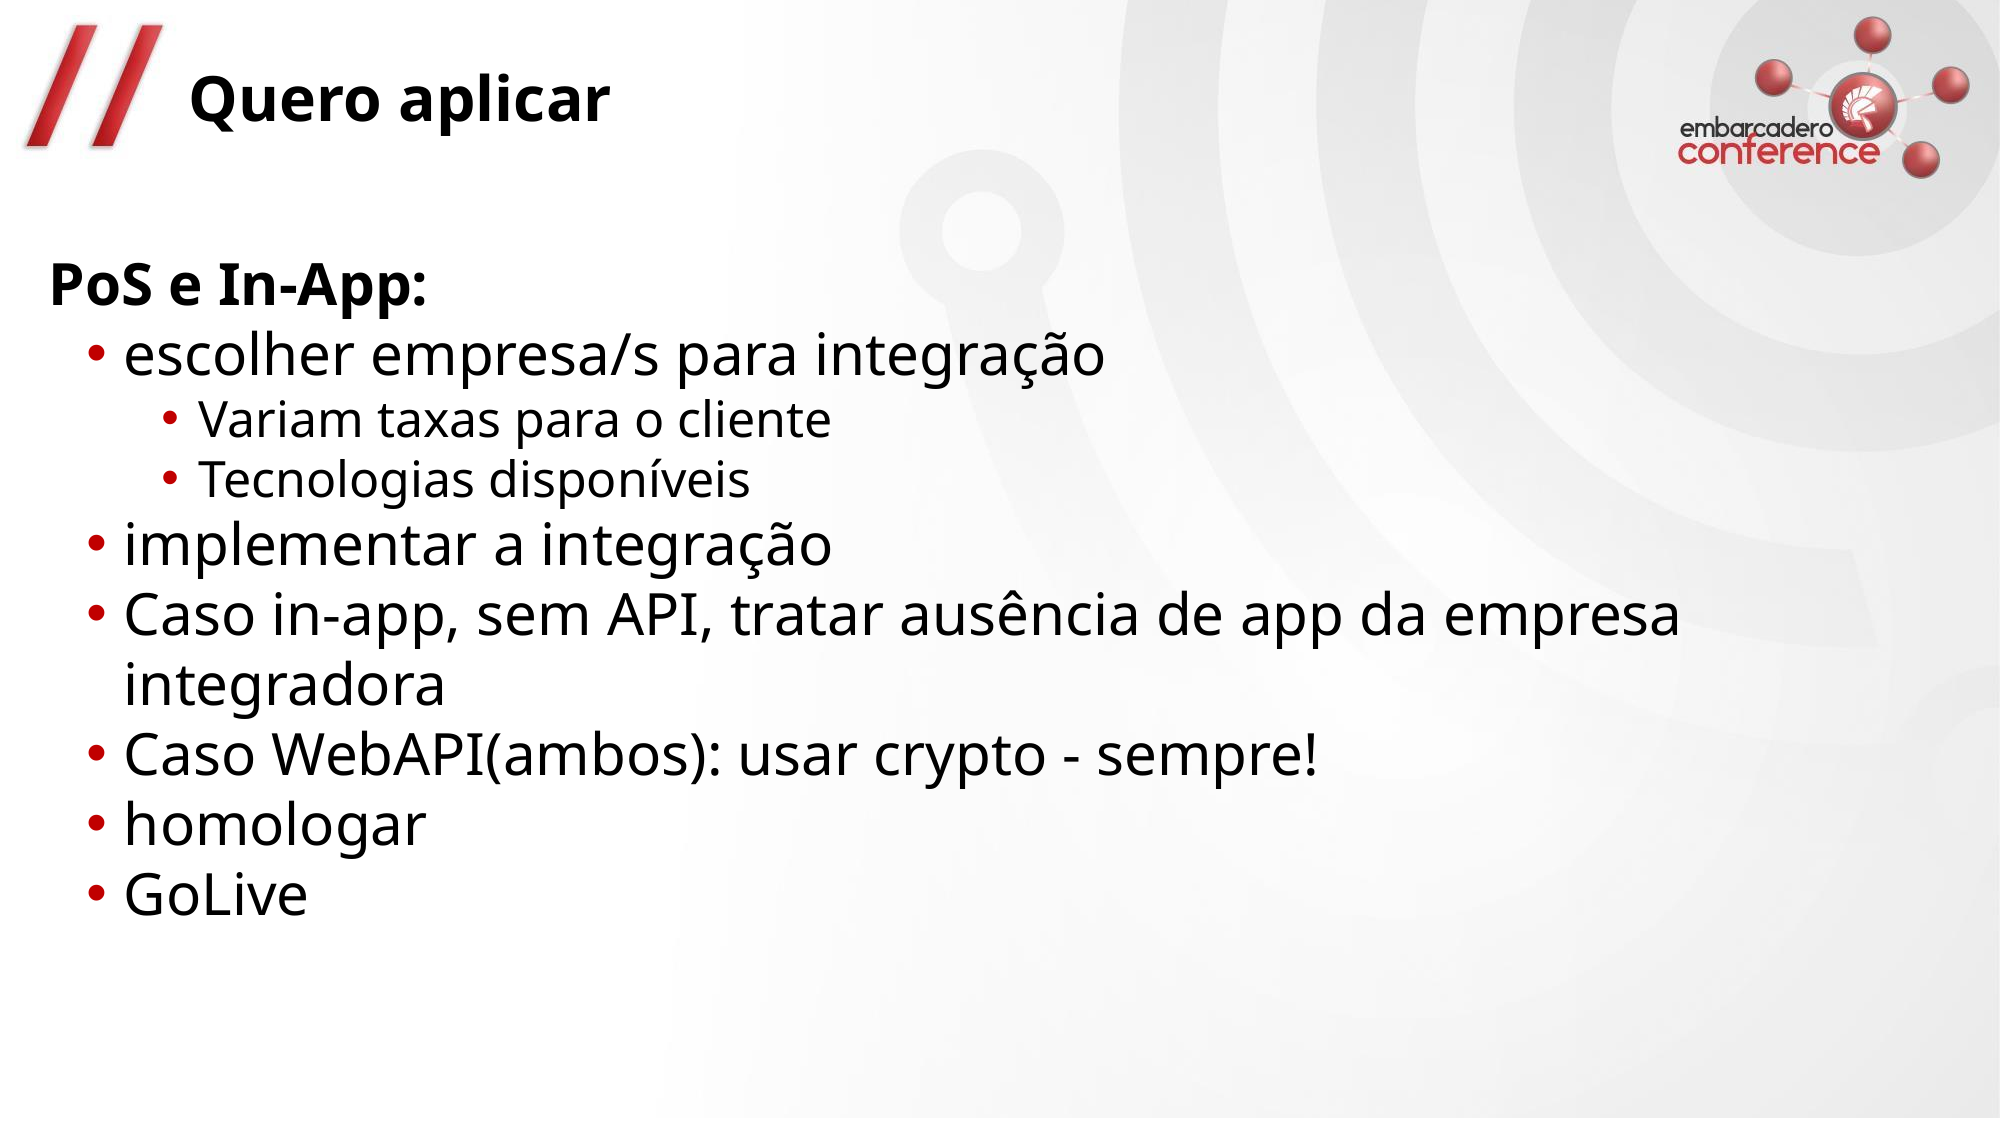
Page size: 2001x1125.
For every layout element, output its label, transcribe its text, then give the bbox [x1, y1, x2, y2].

picture [0, 0, 2000, 1118]
title Quero aplicar [174, 49, 1636, 145]
list PoS e In-App: escolher empresa/s para integração Variam taxas para o cliente Tecnologias disponíveis implementar a integração Caso in-app, sem API, tratar ausência de app da empresa integradora Caso WebAPI(ambos): usar crypto - sempre! homologar GoLive [33, 232, 1970, 1100]
